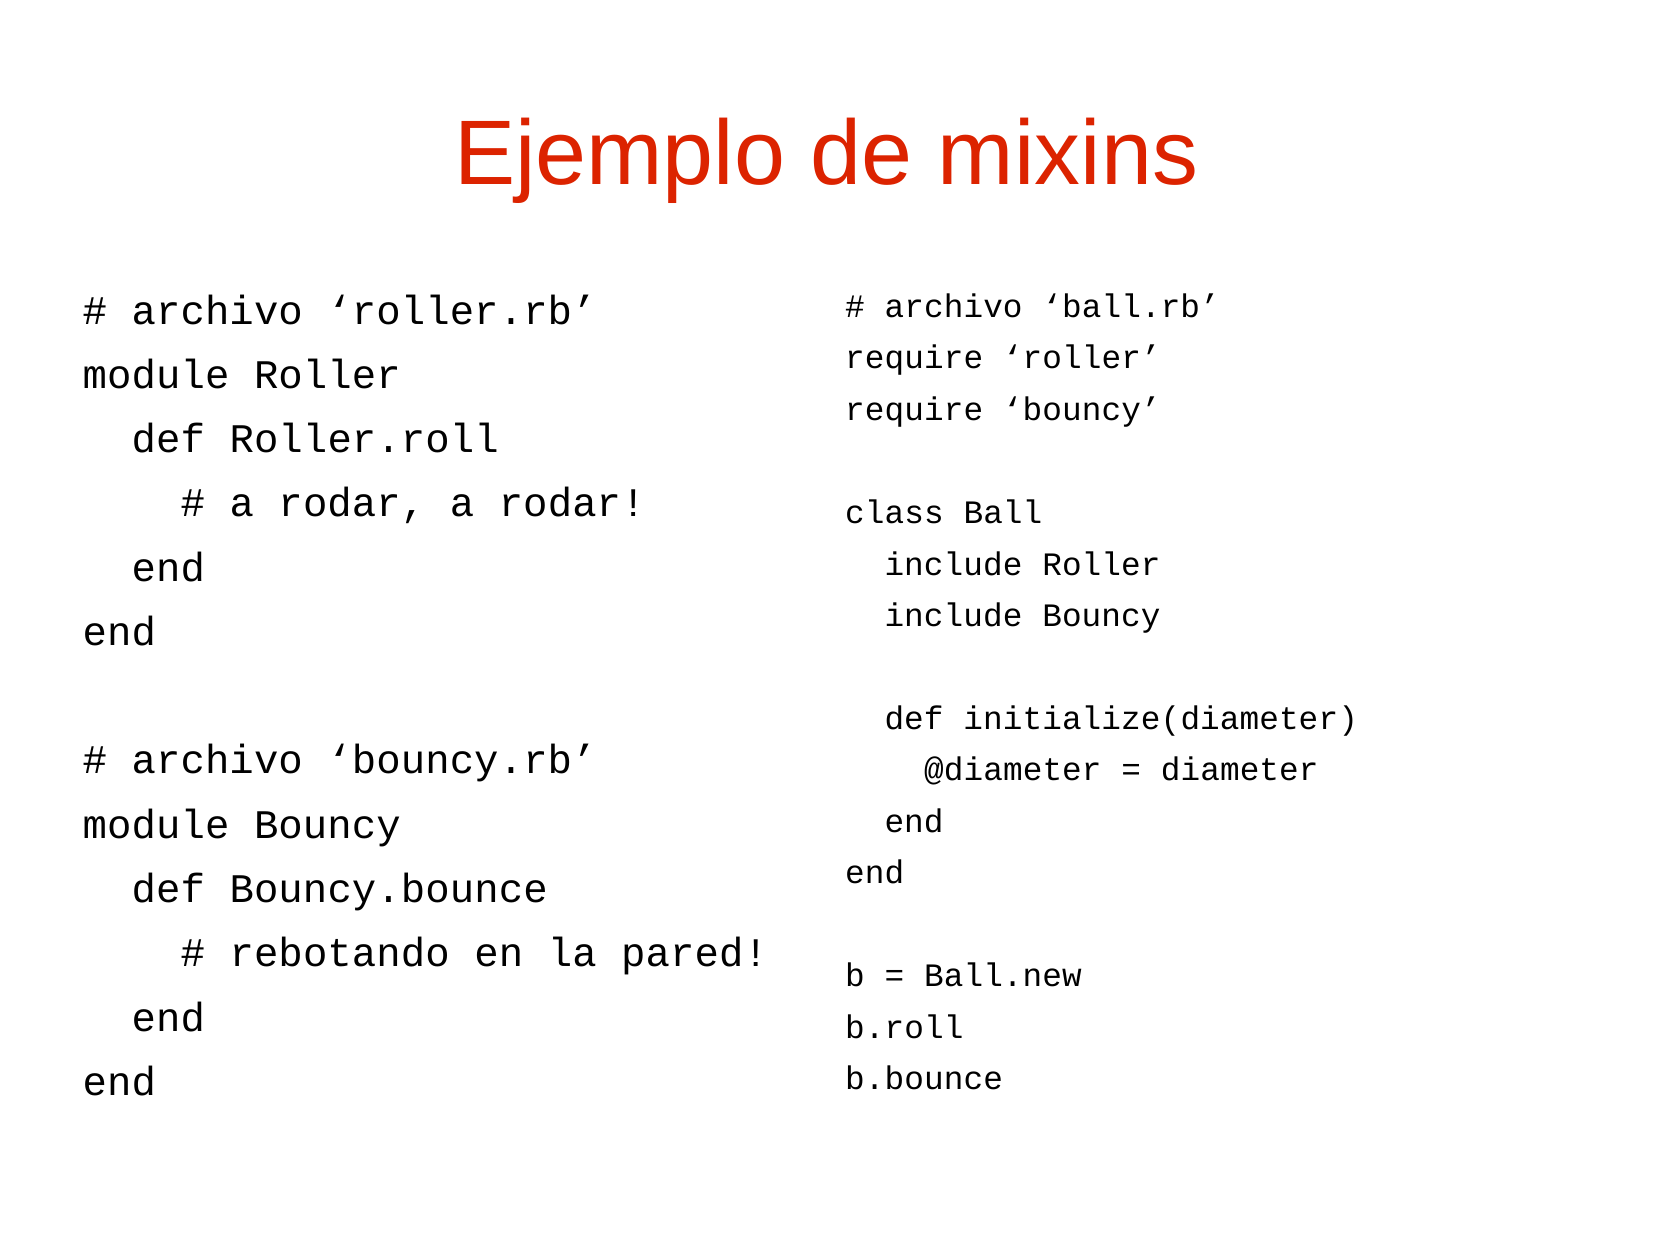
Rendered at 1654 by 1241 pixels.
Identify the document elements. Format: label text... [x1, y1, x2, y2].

title Ejemplo de mixins [82, 49, 1571, 257]
list # archivo ‘roller.rb’ module Roller def Roller.roll # a rodar, a rodar! end end # archivo ‘bouncy.rb’ module Bouncy def Bouncy.bounce # rebotando en la pared! end end [82, 290, 809, 1109]
list # archivo ‘ball.rb’ require ‘roller’ require ‘bouncy’ class Ball include Roller include Bouncy def initialize(diameter) @diameter = diameter end end b = Ball.new b.roll b.bounce [845, 290, 1572, 1109]
